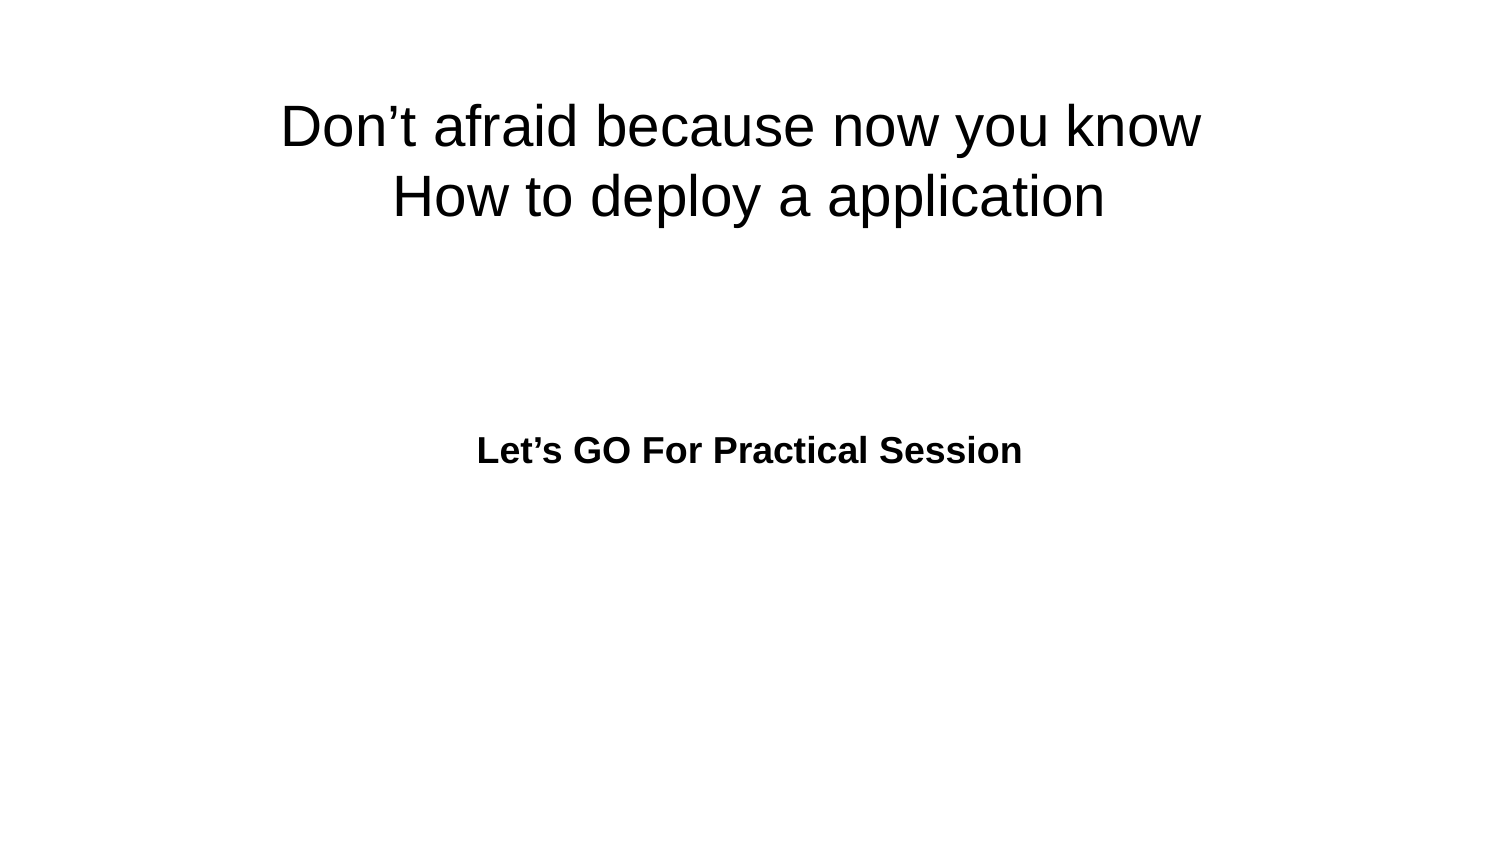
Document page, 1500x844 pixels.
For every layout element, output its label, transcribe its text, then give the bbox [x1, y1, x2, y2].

list Let’s GO For Practical Session [51, 241, 1449, 750]
title Don’t afraid because now you know How to deploy a application [51, 72, 1449, 241]
